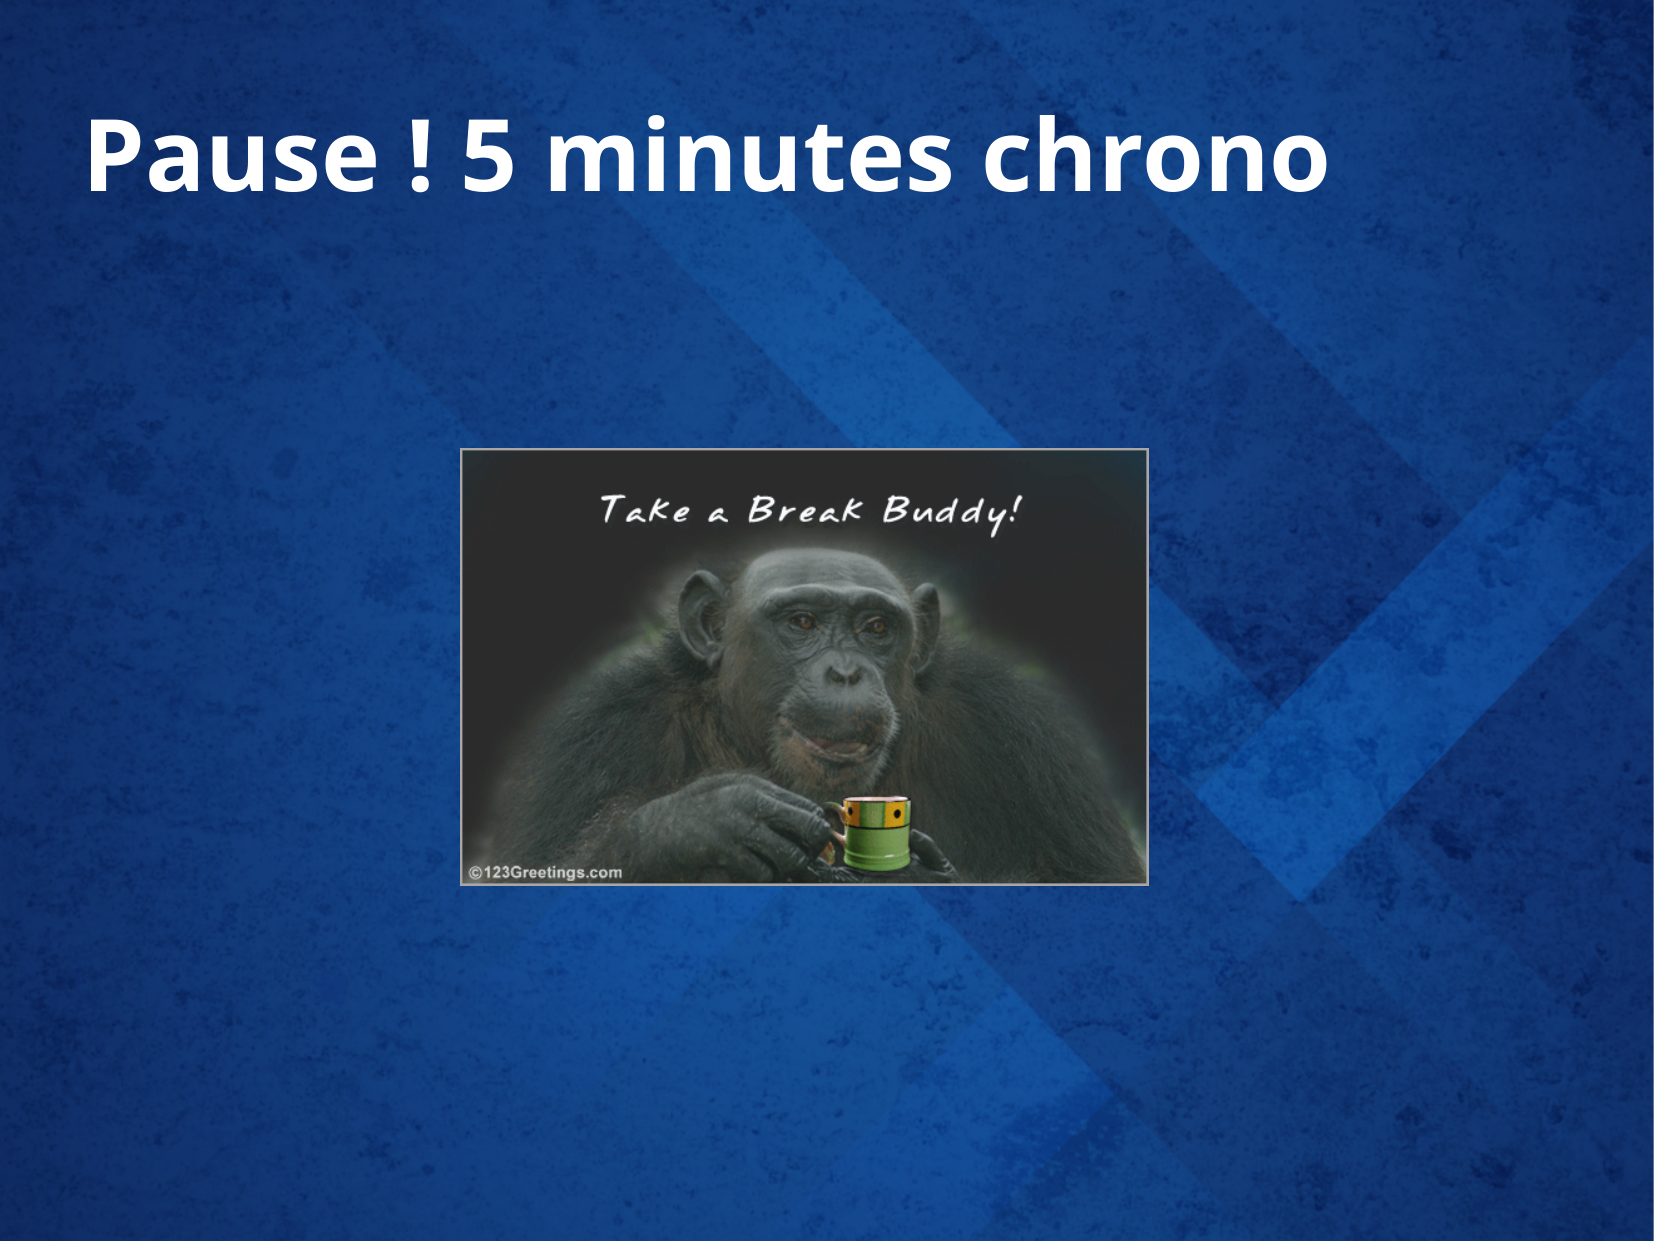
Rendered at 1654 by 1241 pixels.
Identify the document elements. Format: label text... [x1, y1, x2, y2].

picture [0, 0, 1654, 1241]
title Pause ! 5 minutes chrono [82, 49, 1571, 257]
